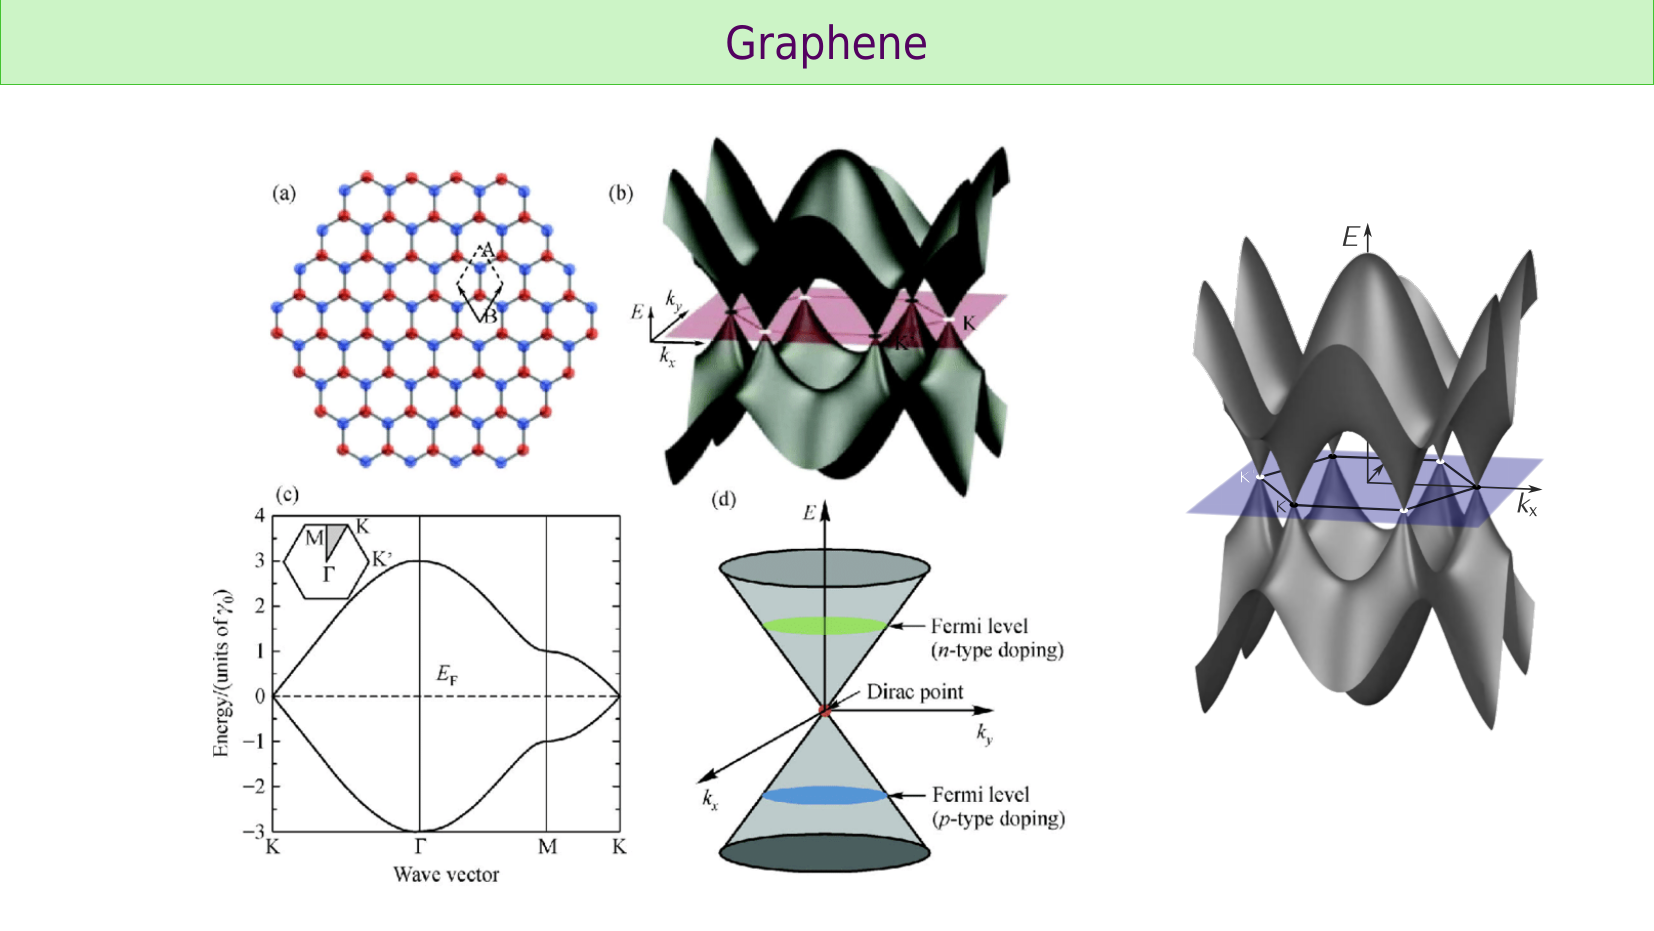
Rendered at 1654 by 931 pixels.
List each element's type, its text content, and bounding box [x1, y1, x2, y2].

picture [1180, 219, 1550, 733]
text_box Graphene [710, 9, 944, 78]
text_box [0, 0, 1654, 85]
picture [213, 129, 1084, 887]
